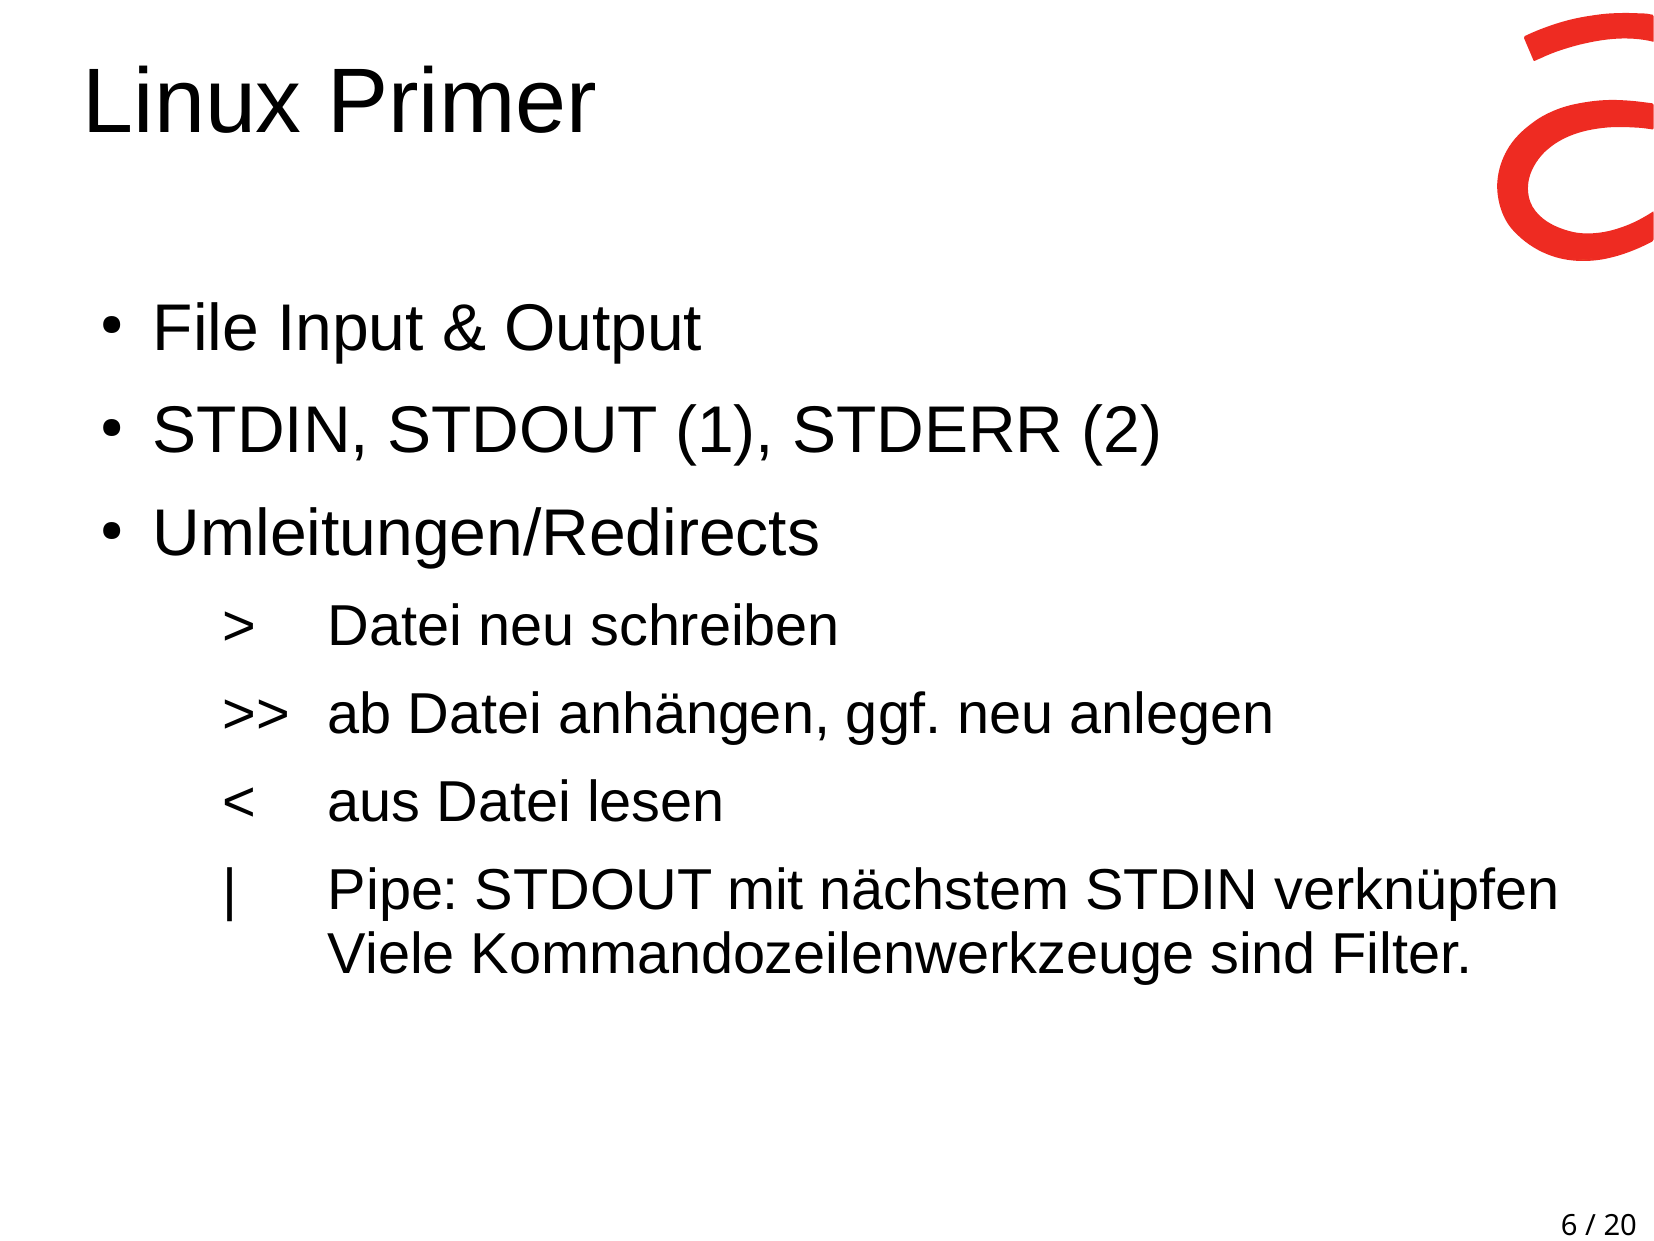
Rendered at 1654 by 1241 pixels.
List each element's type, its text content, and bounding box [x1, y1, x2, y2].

list File Input & Output STDIN, STDOUT (1), STDERR (2) Umleitungen/Redirects > Datei neu schreiben >> ab Datei anhängen, ggf. neu anlegen < aus Datei lesen | Pipe: STDOUT mit nächstem STDIN verknüpfen Viele Kommandozeilenwerkzeuge sind Filter. [82, 290, 1571, 1010]
title Linux Primer [82, 49, 1571, 257]
